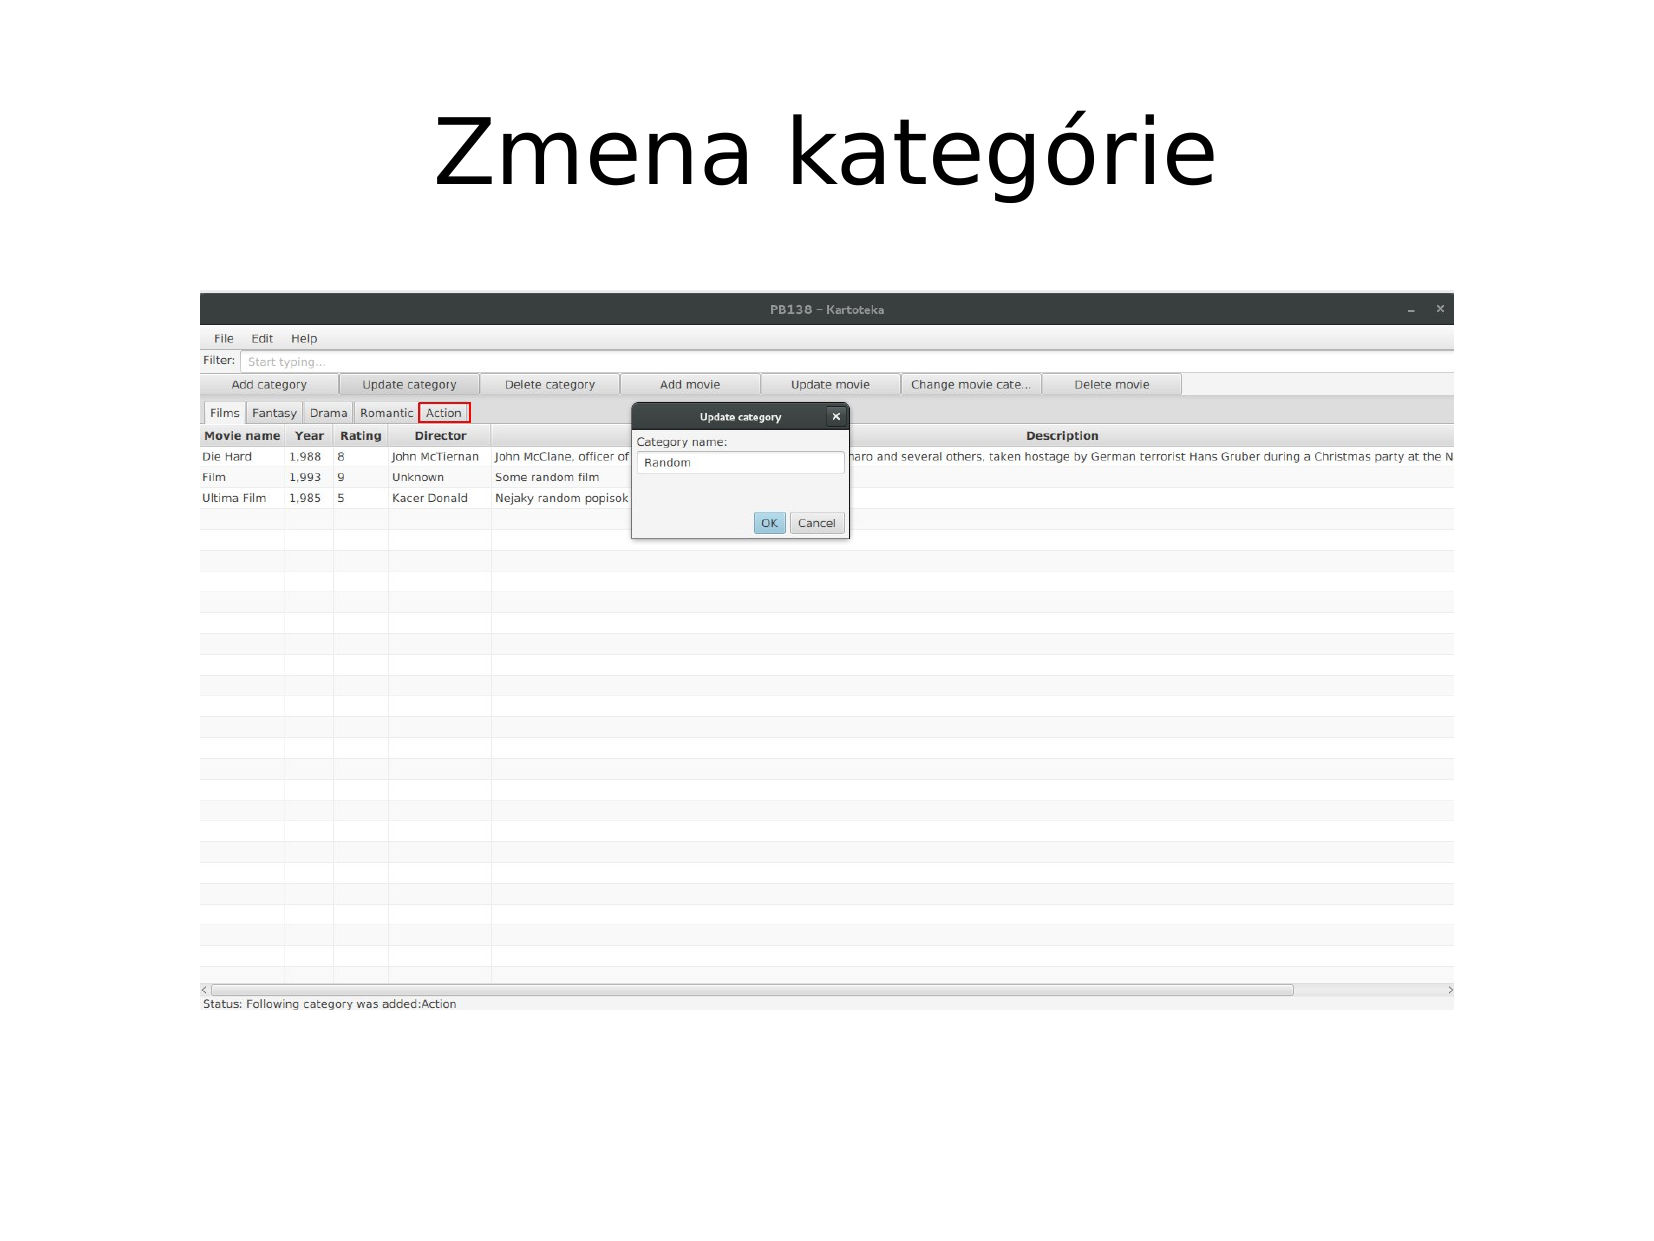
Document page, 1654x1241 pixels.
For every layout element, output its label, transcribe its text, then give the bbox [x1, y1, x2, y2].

picture [200, 290, 1454, 1010]
title Zmena kategórie [82, 49, 1571, 257]
